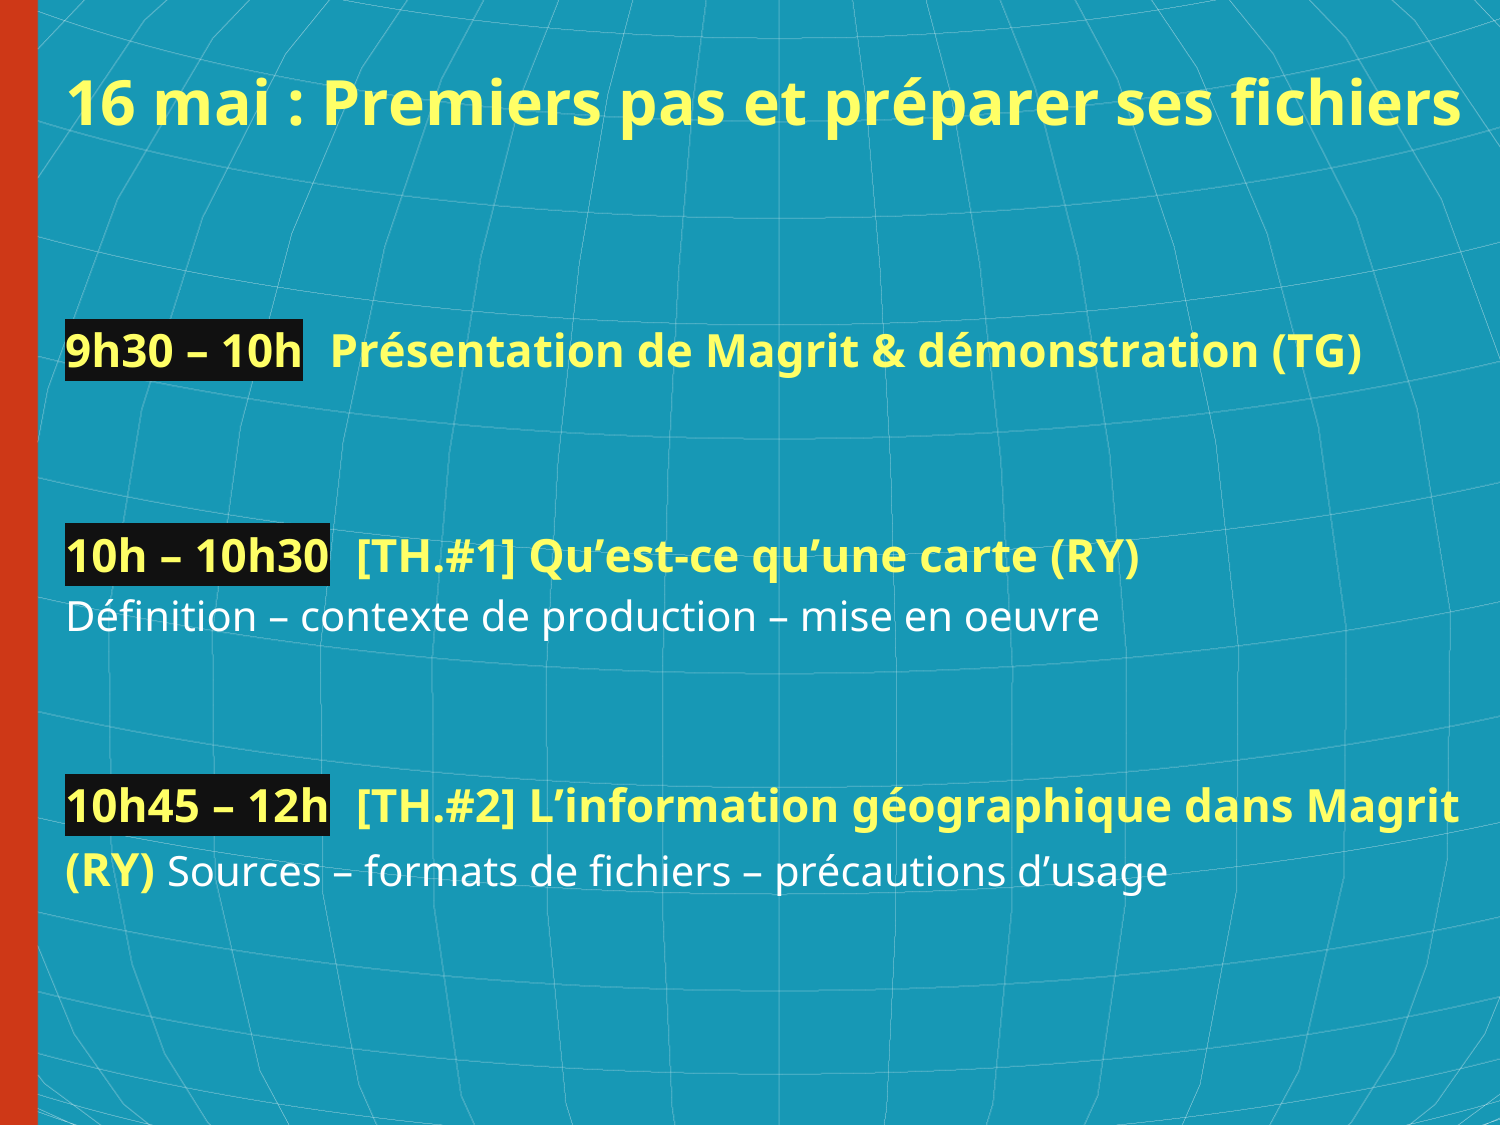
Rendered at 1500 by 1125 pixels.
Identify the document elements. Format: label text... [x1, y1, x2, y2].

title 16 mai : Premiers pas et préparer ses fichiers 9h30 – 10h Présentation de Magrit & démonstration (TG) 10h – 10h30 [TH.#1] Qu’est-ce qu’une carte (RY) Définition – contexte de production – mise en oeuvre 10h45 – 12h [TH.#2] L’information géographique dans Magrit (RY) Sources – formats de fichiers – précautions d’usage [65, 59, 1500, 957]
picture [0, 0, 1500, 1125]
